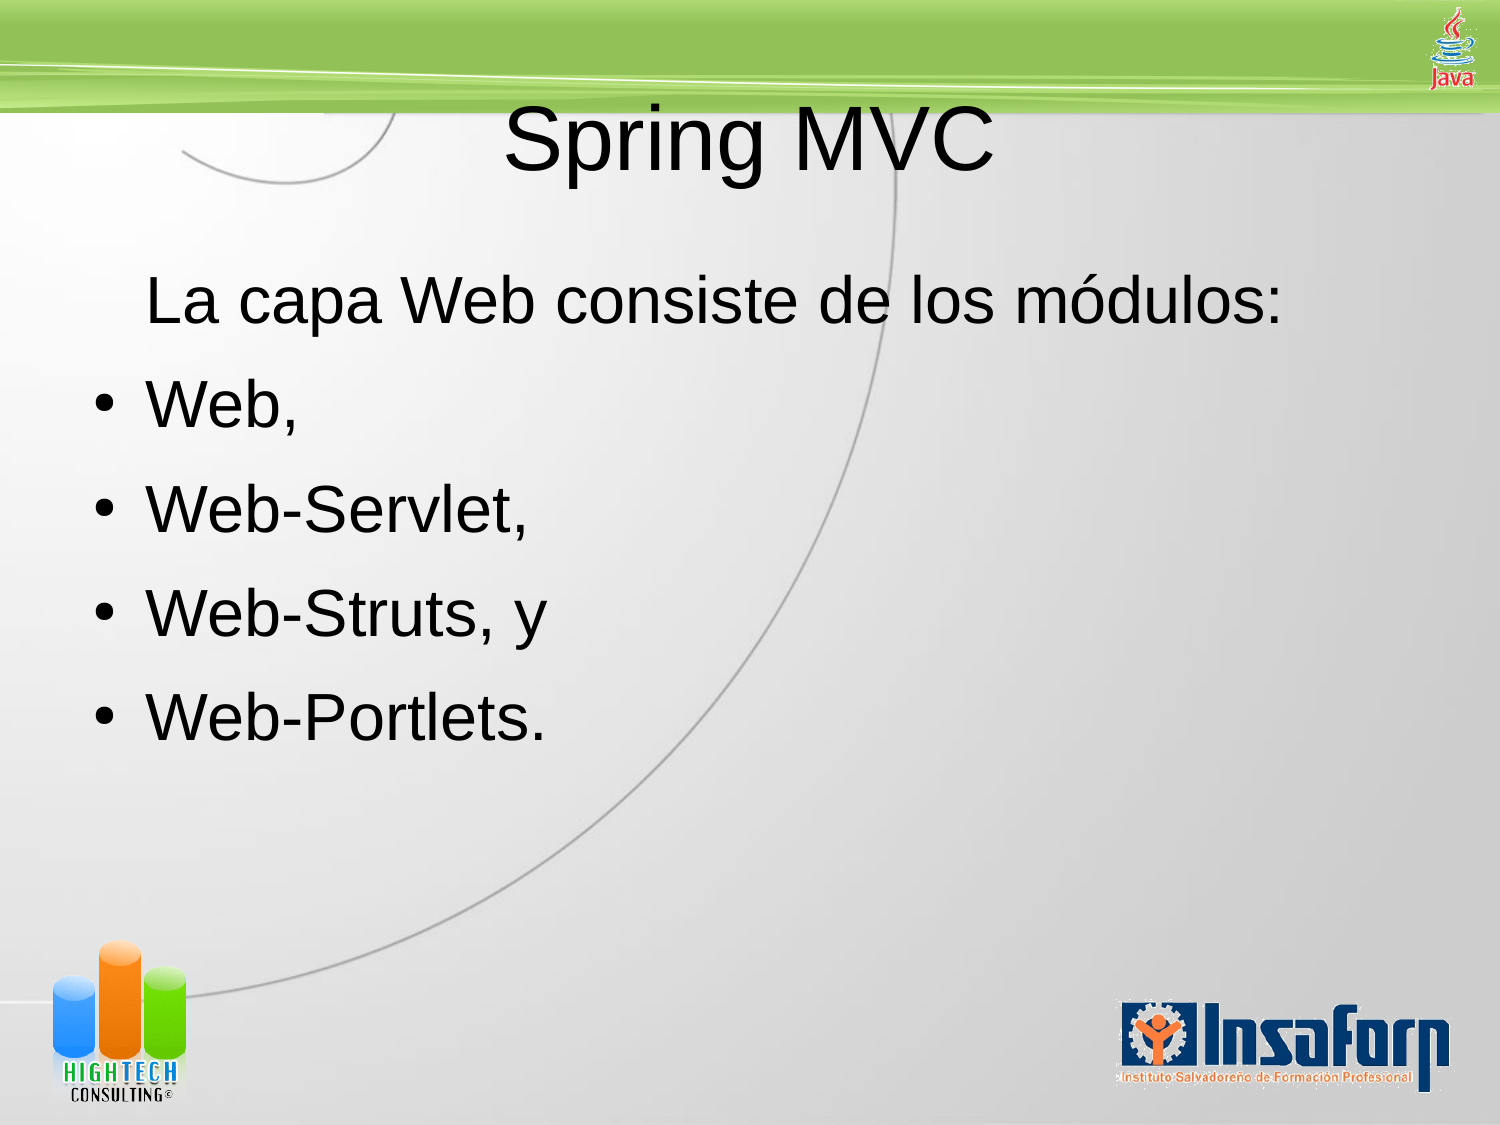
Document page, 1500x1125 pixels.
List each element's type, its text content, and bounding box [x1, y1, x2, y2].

title Spring MVC [75, 44, 1425, 233]
list La capa Web consiste de los módulos: Web, Web-Servlet, Web-Struts, y Web-Portlets. [75, 263, 1425, 1006]
picture [0, 0, 1500, 1125]
